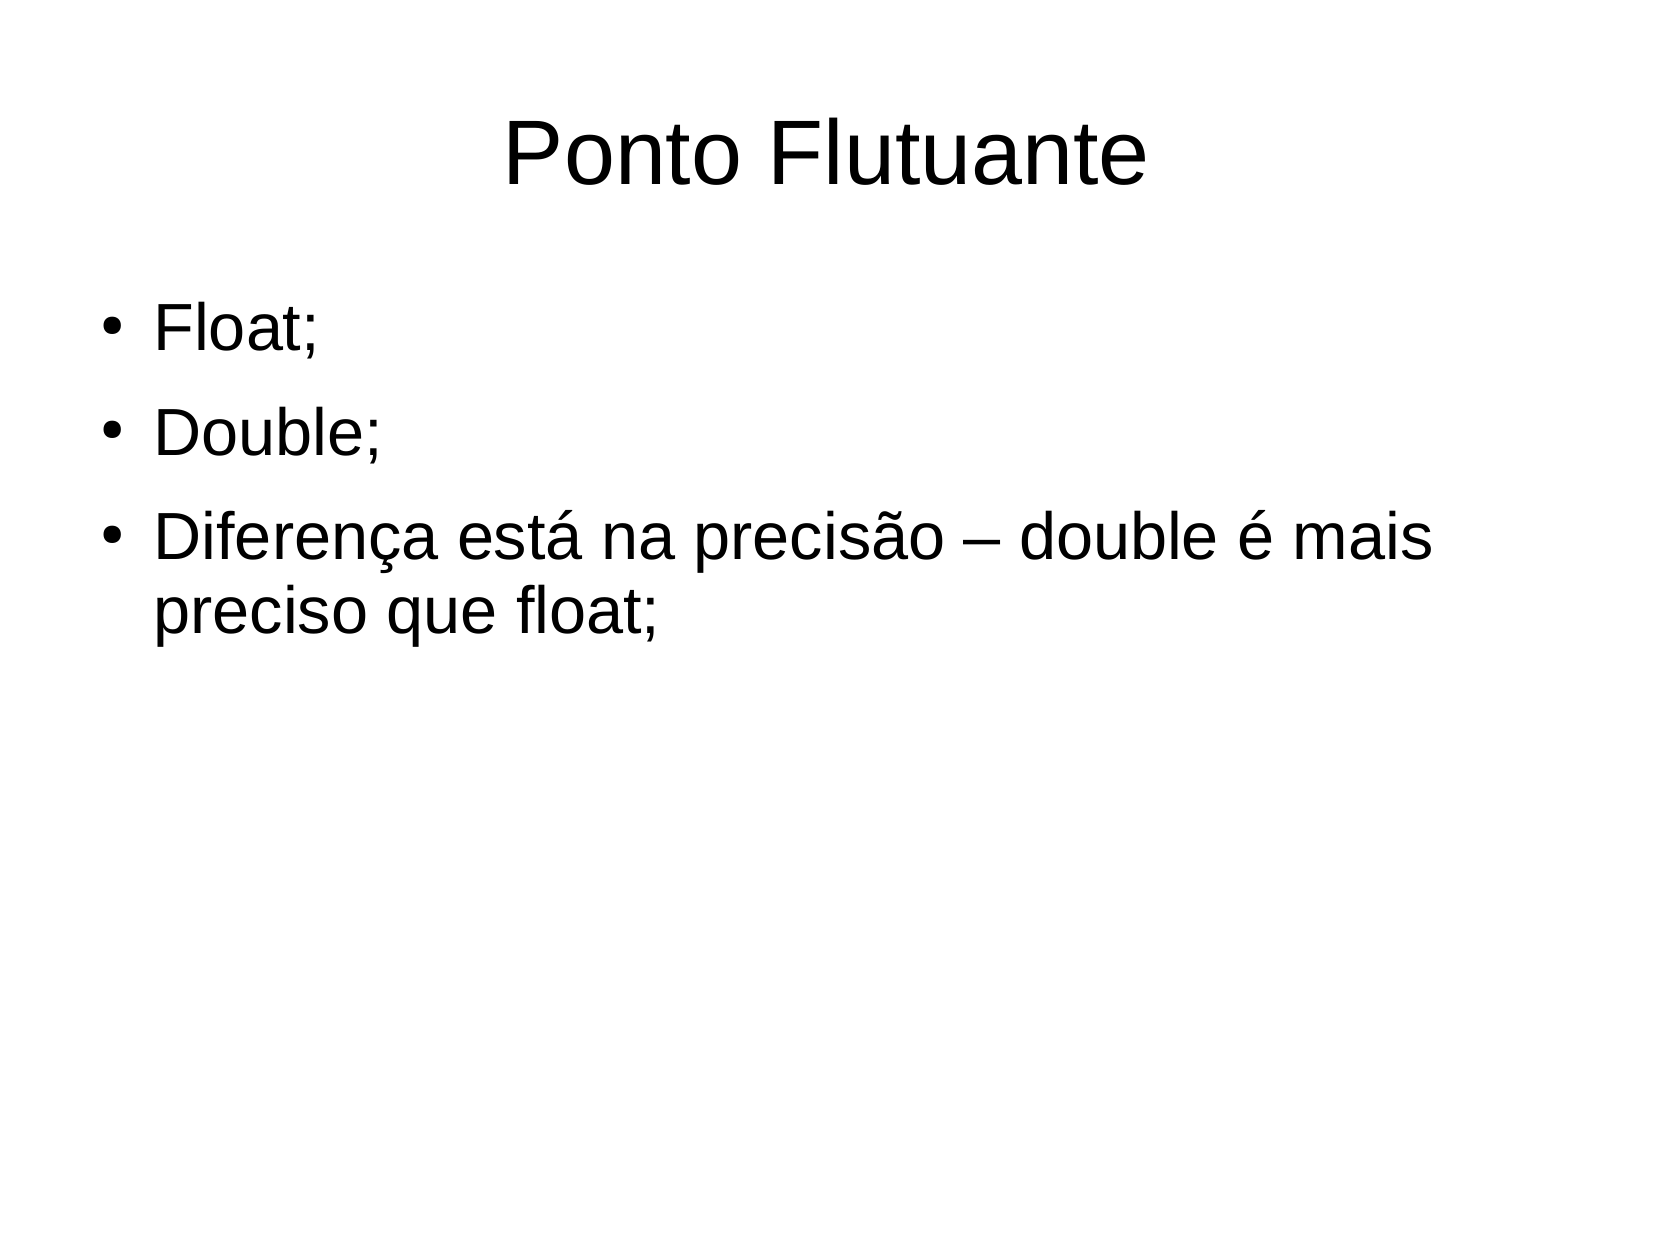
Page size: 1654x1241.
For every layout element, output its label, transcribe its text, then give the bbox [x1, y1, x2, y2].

title Ponto Flutuante [82, 49, 1571, 257]
list Float; Double; Diferença está na precisão – double é mais preciso que float; [82, 290, 1571, 1010]
